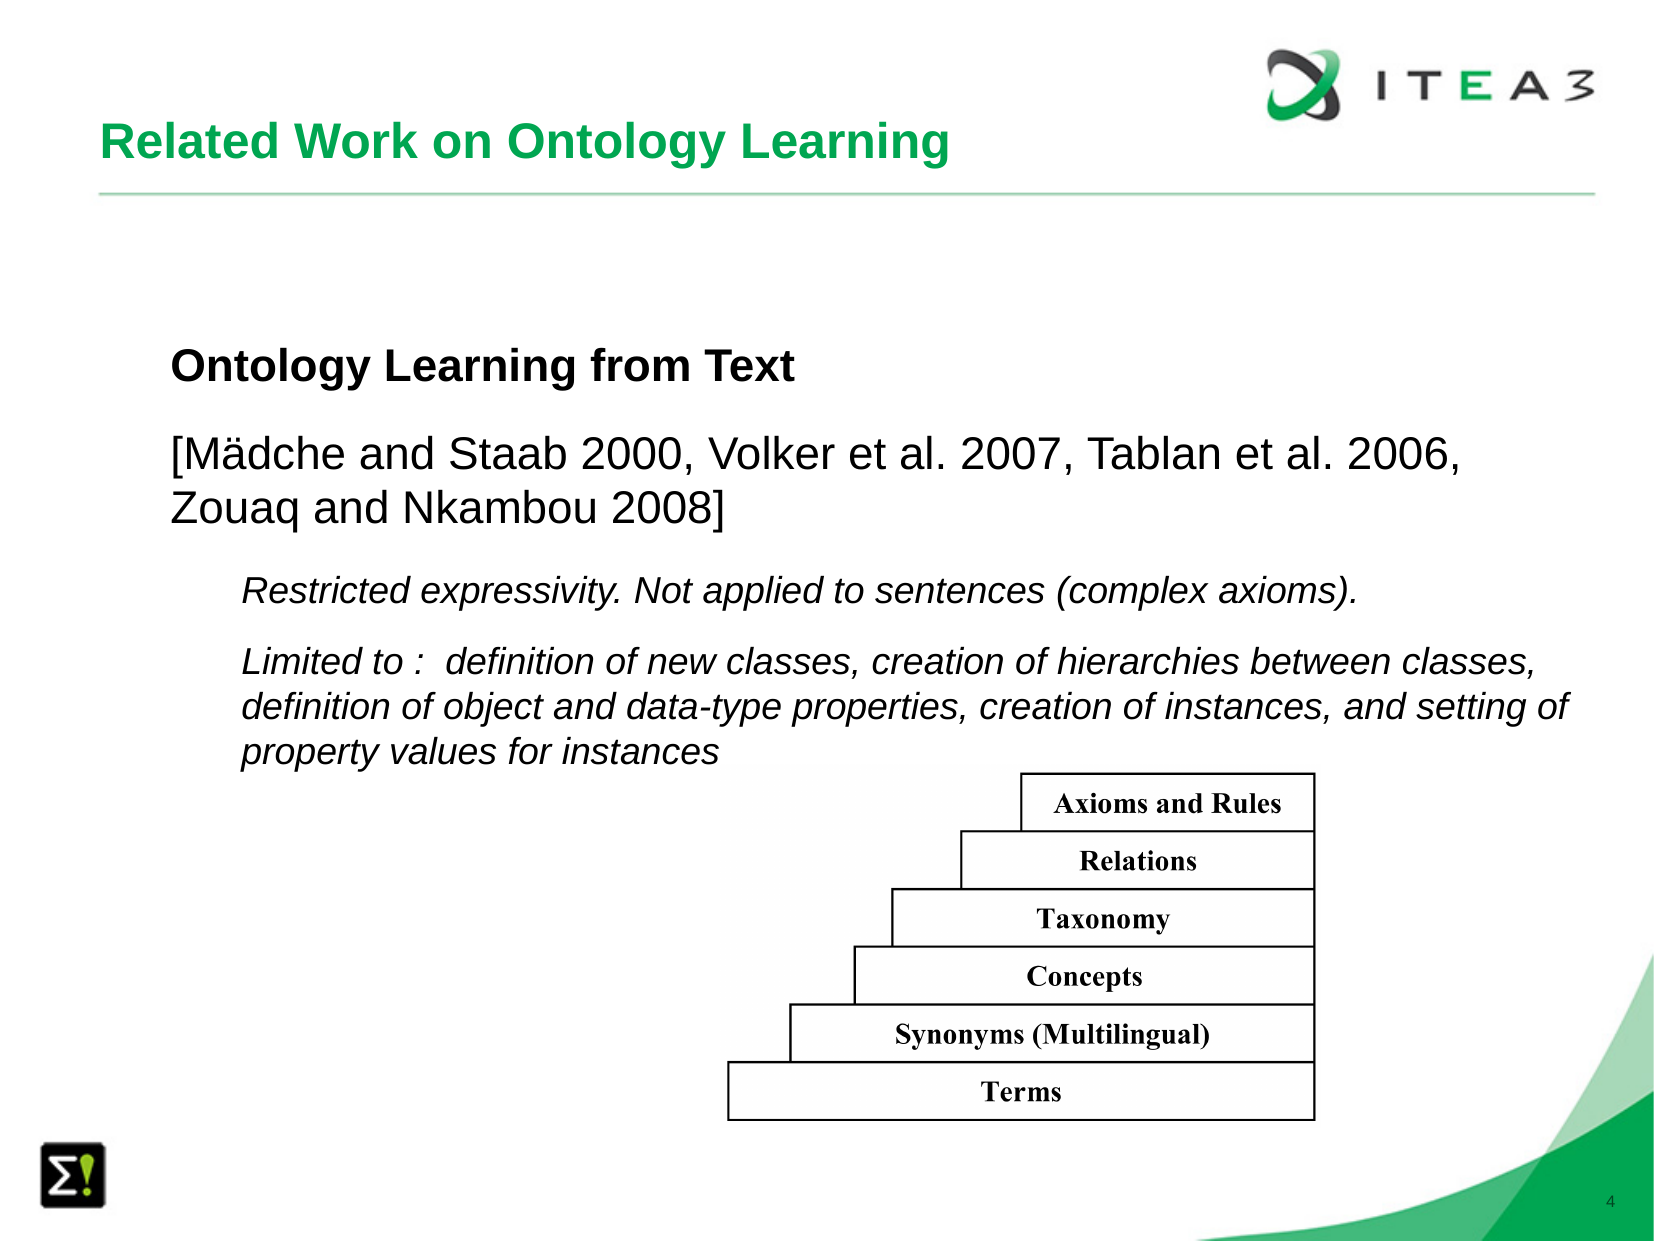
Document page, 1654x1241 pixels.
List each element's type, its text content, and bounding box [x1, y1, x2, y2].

picture [0, 0, 1654, 1241]
title Related Work on Ontology Learning [84, 25, 1211, 176]
list Ontology Learning from Text [Mädche and Staab 2000, Volker et al. 2007, Tablan et al. 2006, Zouaq and Nkambou 2008] Restricted expressivity. Not applied to sentences (complex axioms). Limited to : definition of new classes, creation of hierarchies between classes, definition of object and data-type properties, creation of instances, and setting of property values for instances [84, 240, 1595, 1153]
